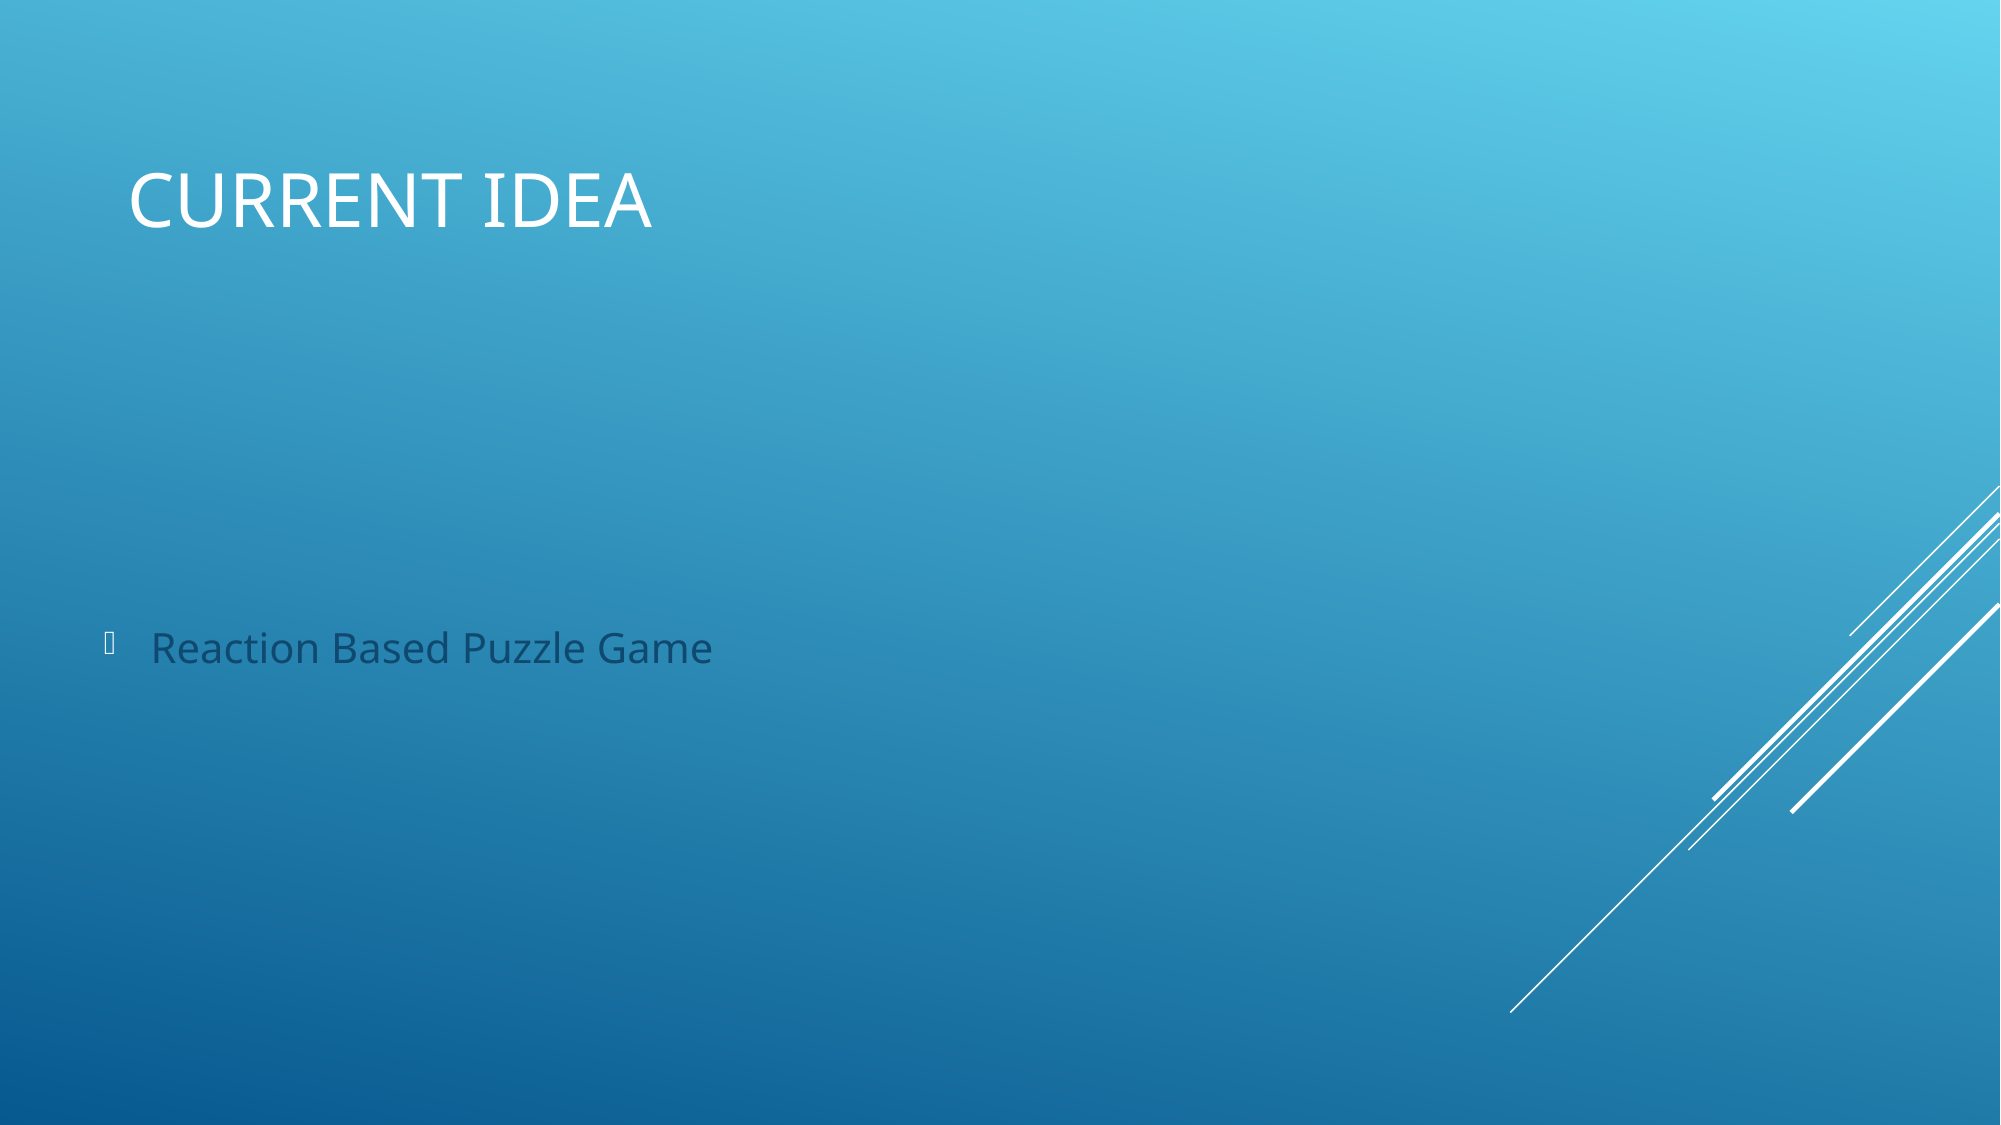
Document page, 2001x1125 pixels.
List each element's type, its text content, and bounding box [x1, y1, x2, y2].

list Reaction Based Puzzle Game [88, 350, 1489, 944]
title Current idea [112, 74, 1513, 322]
